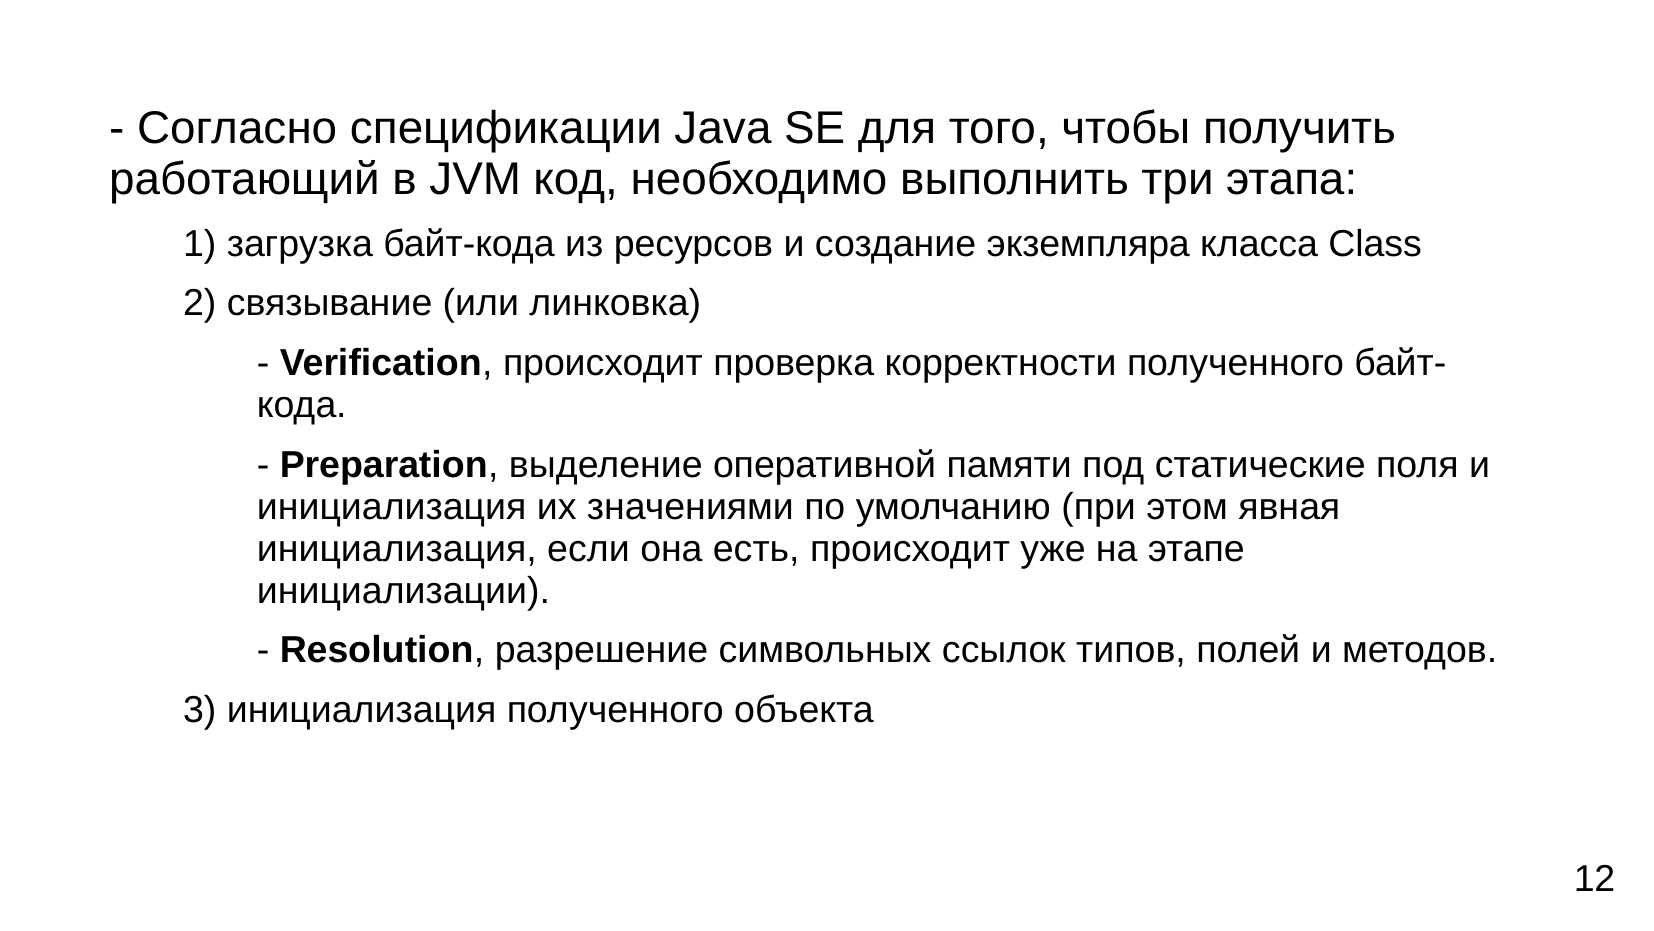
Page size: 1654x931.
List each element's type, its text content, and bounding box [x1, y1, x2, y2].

text_box - Согласно спецификации Java SE для того, чтобы получить работающий в JVM код, необходимо выполнить три этапа: 1) загрузка байт-кода из ресурсов и создание экземпляра класса Class 2) связывание (или линковка) - Verification, происходит проверка корректности полученного байт- кода. - Preparation, выделение оперативной памяти под статические поля и инициализация их значениями по умолчанию (при этом явная инициализация, если она есть, происходит уже на этапе инициализации). - Resolution, разрешение символьных ссылок типов, полей и методов. 3) инициализация полученного объекта [94, 94, 1548, 829]
text_box 12 [1559, 850, 1642, 908]
